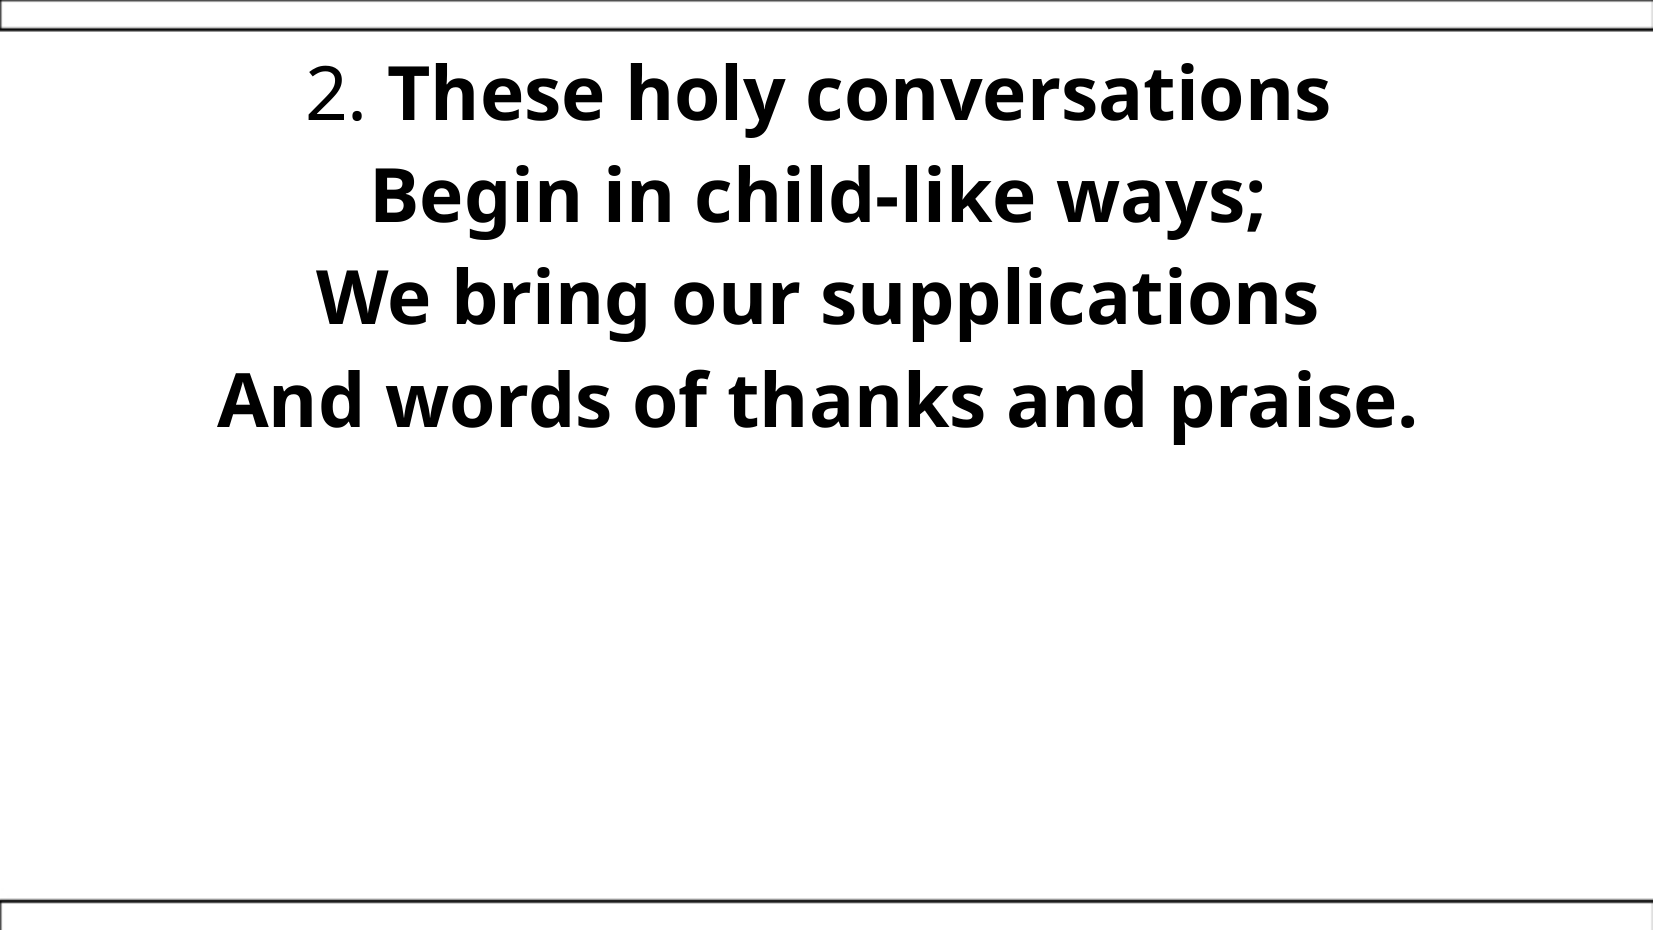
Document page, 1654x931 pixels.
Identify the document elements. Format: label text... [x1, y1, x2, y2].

text_box 2. These holy conversations Begin in child-like ways; We bring our supplications And words of thanks and praise. [46, 32, 1592, 447]
picture [0, 0, 1653, 930]
